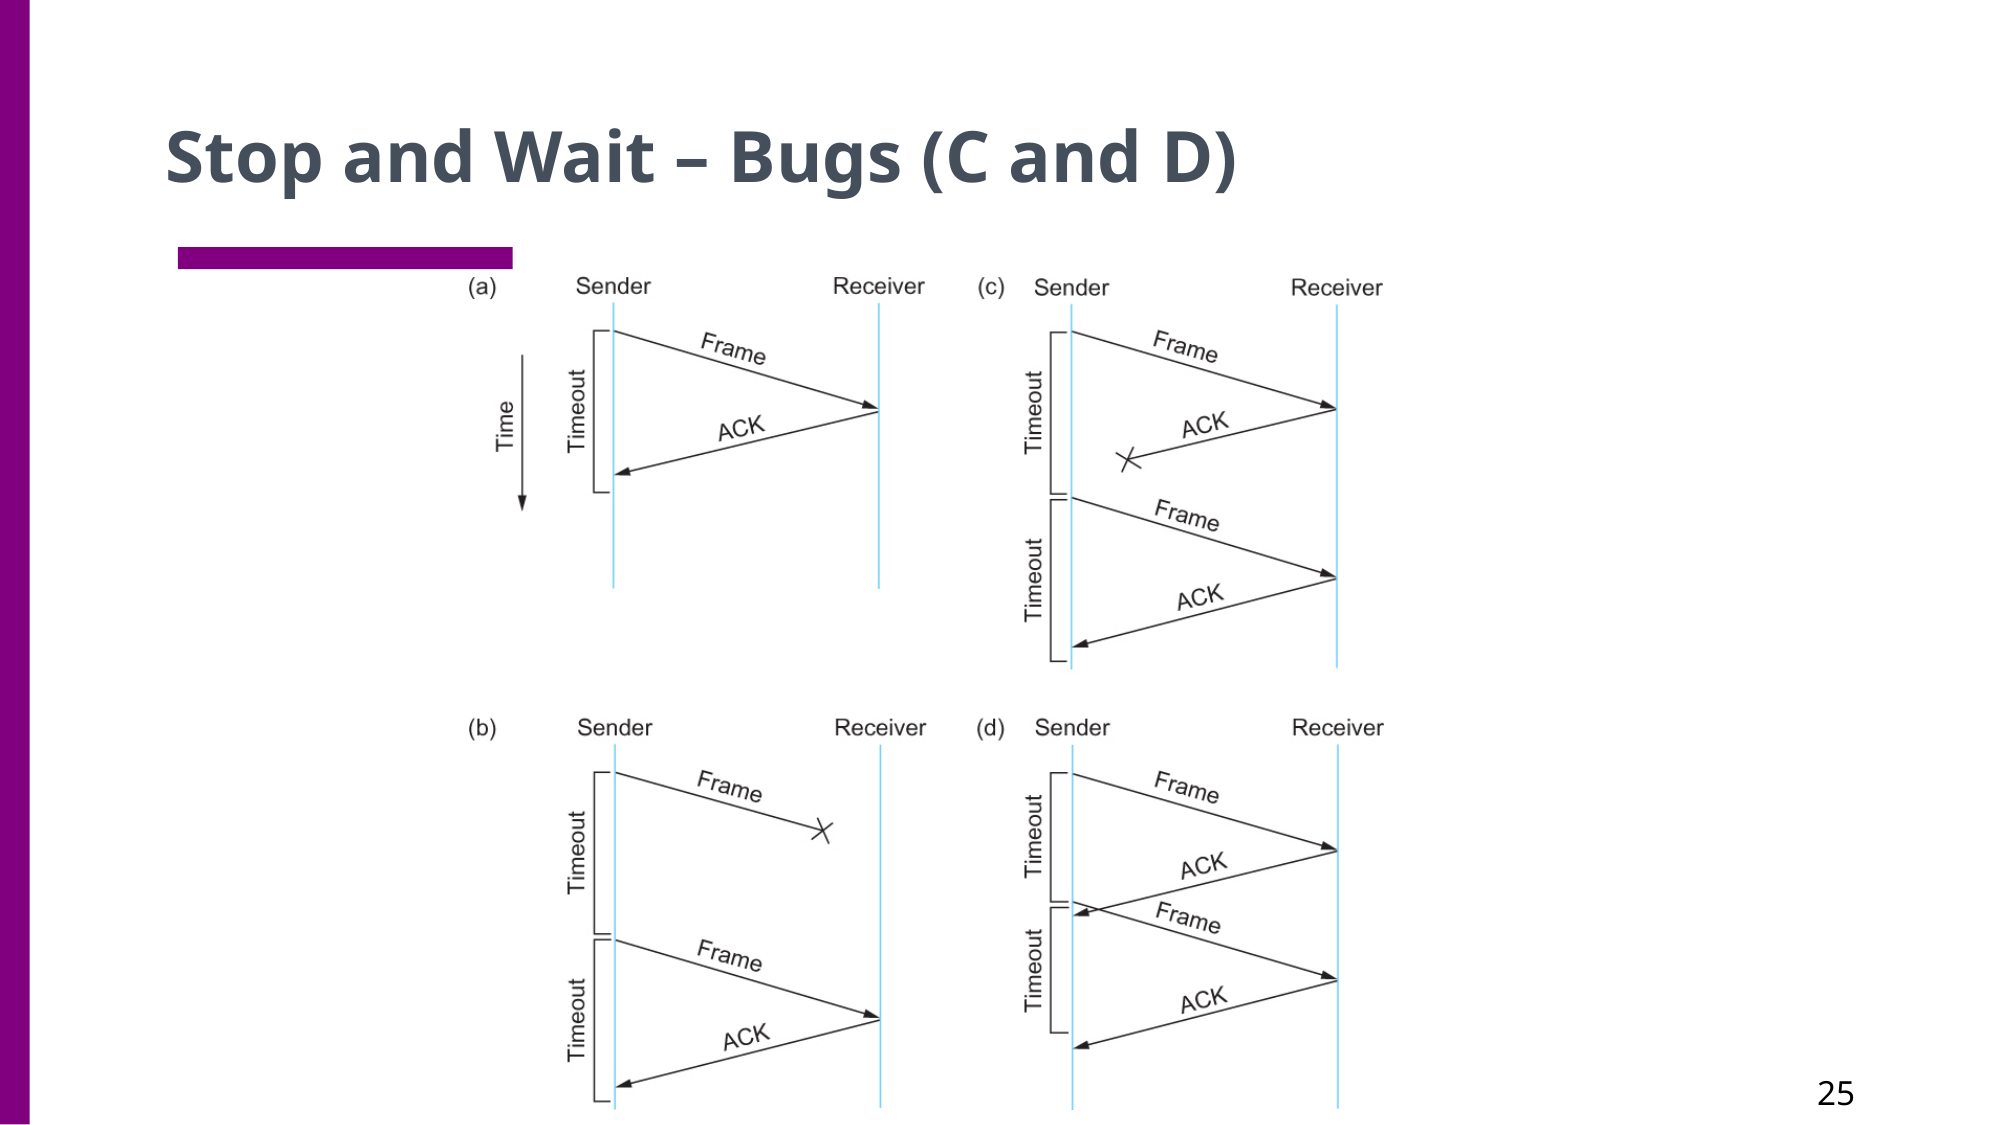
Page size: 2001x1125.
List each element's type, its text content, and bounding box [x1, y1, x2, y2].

picture [468, 274, 1384, 1111]
text_box Stop and Wait – Bugs (C and D) [151, 0, 1849, 212]
